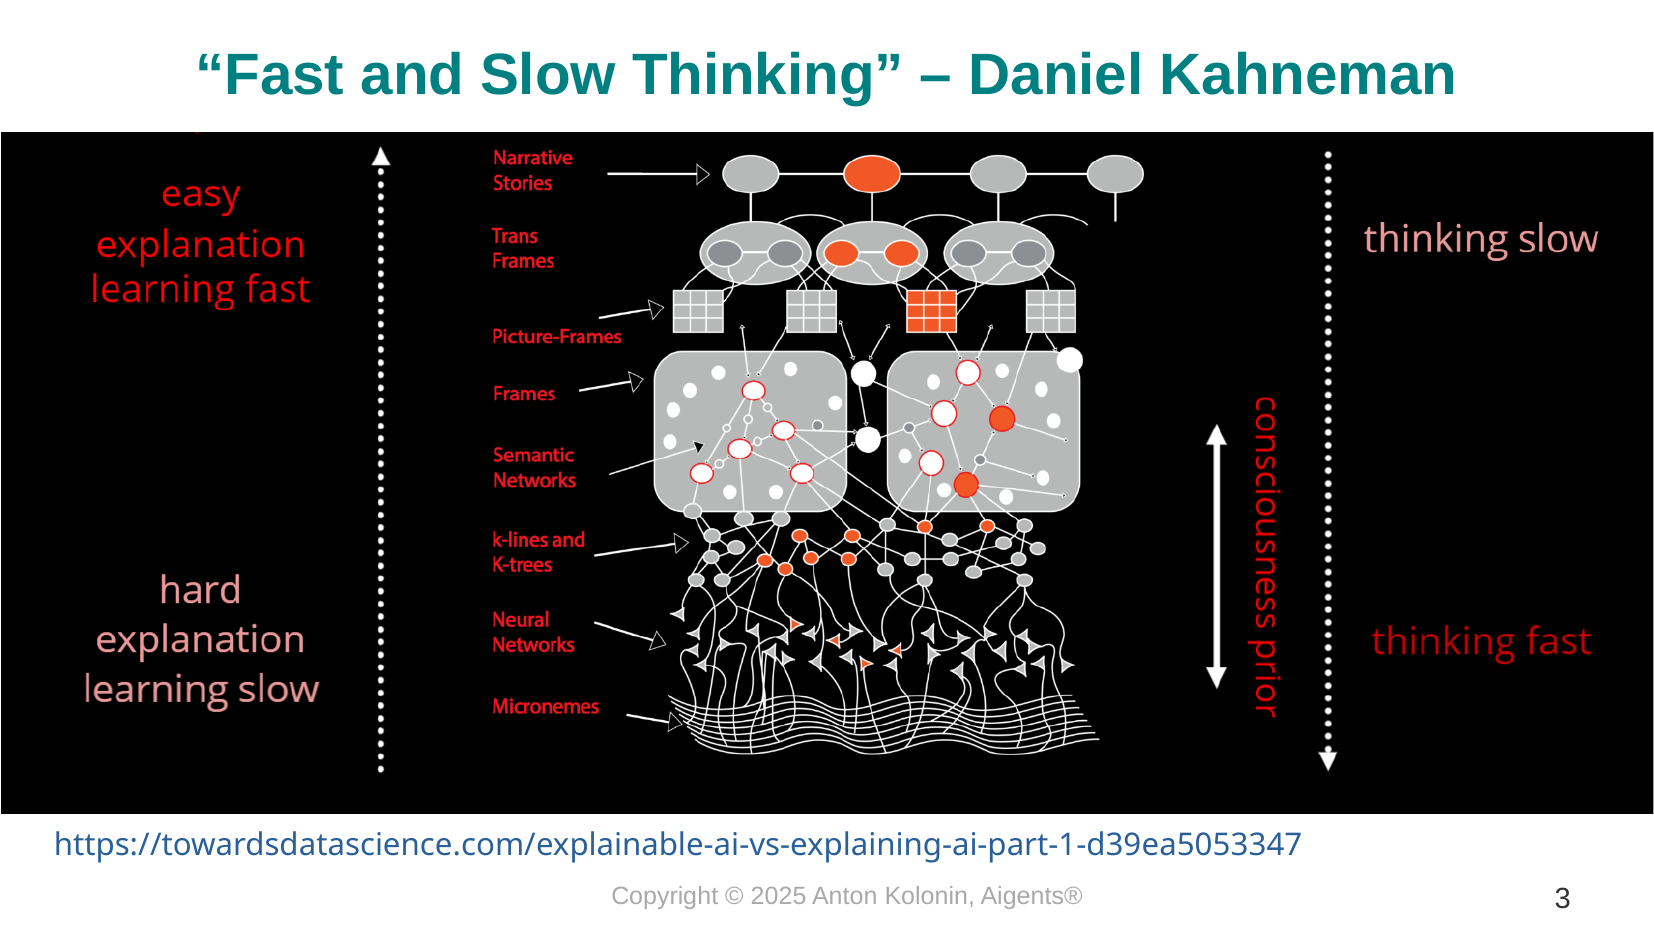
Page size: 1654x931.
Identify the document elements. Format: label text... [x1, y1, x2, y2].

text_box https://towardsdatascience.com/explainable-ai-vs-explaining-ai-part-1-d39ea5053347 [39, 814, 1612, 866]
text_box “Fast and Slow Thinking” – Daniel Kahneman [0, 2, 1654, 146]
picture [1, 132, 1654, 814]
